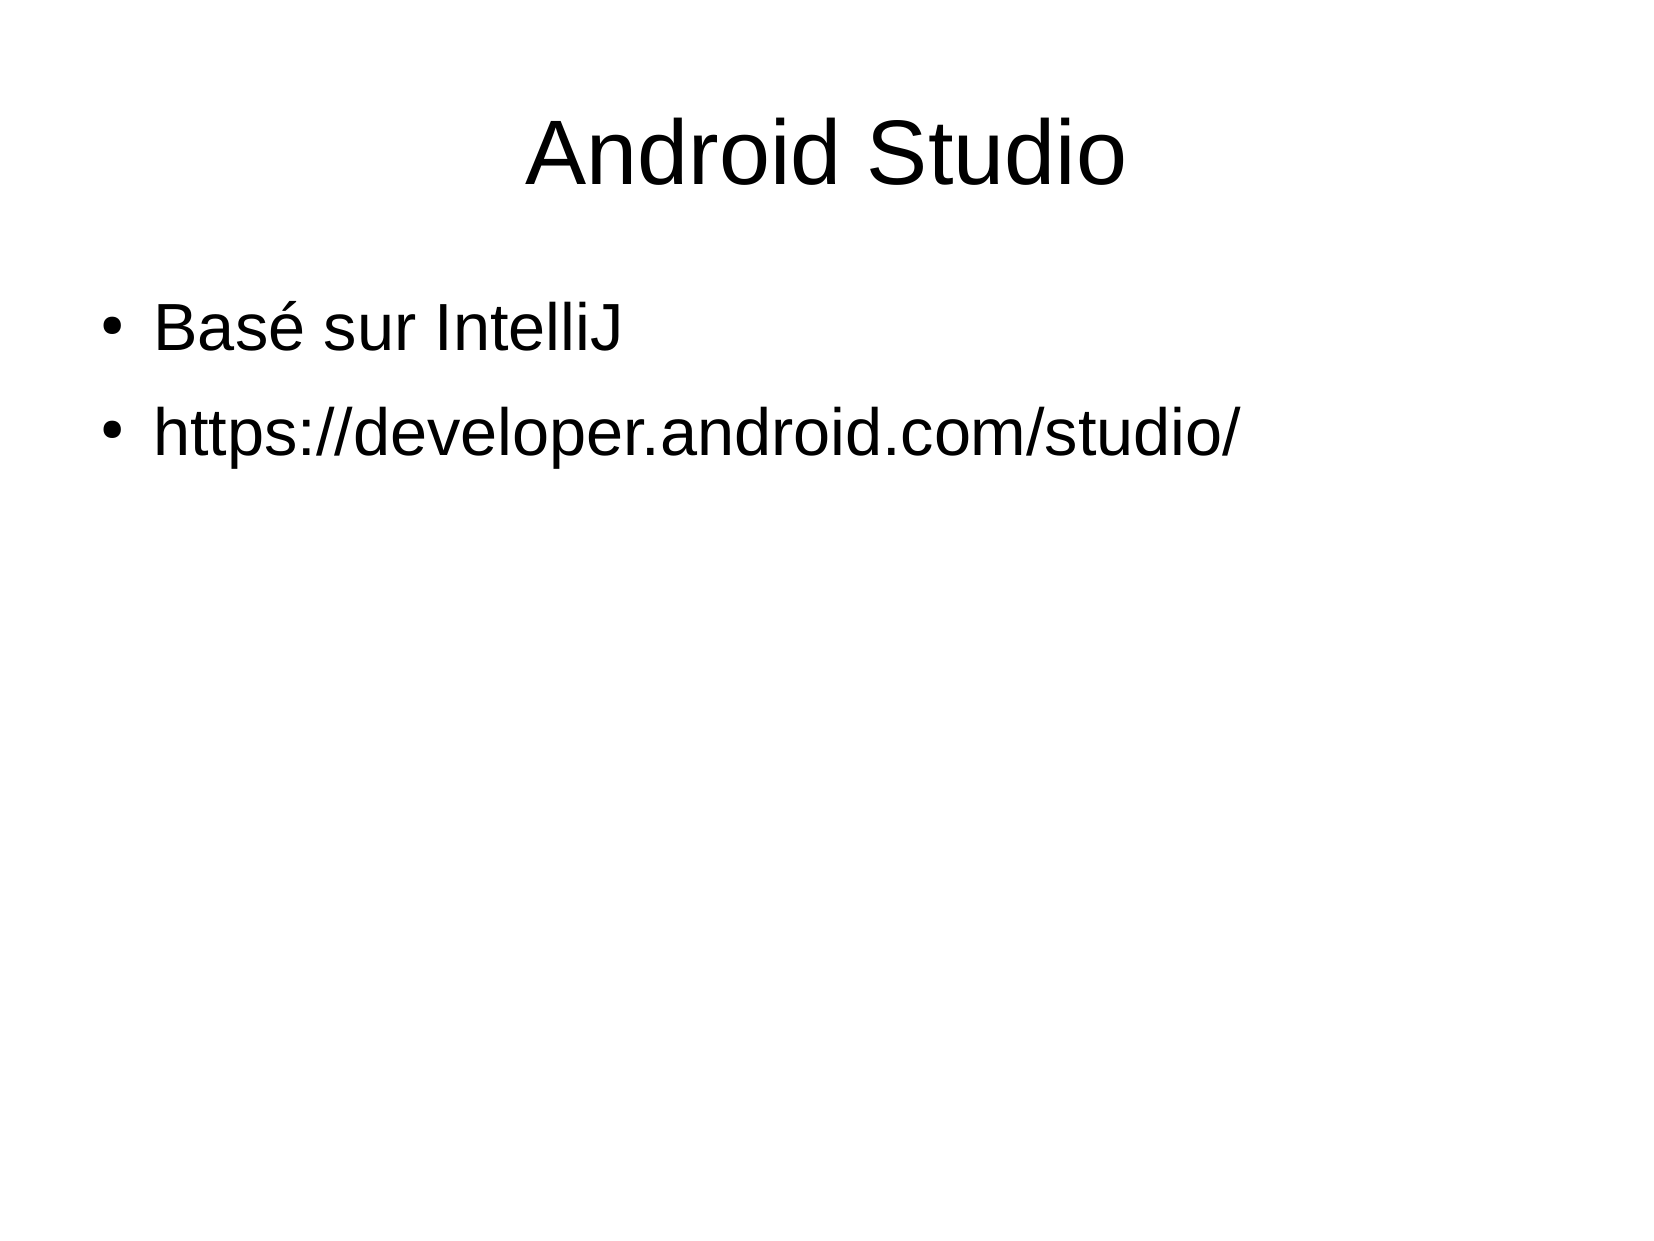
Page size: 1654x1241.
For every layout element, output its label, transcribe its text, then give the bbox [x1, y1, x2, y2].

title Android Studio [82, 49, 1571, 257]
list Basé sur IntelliJ https://developer.android.com/studio/ [82, 290, 1571, 1010]
